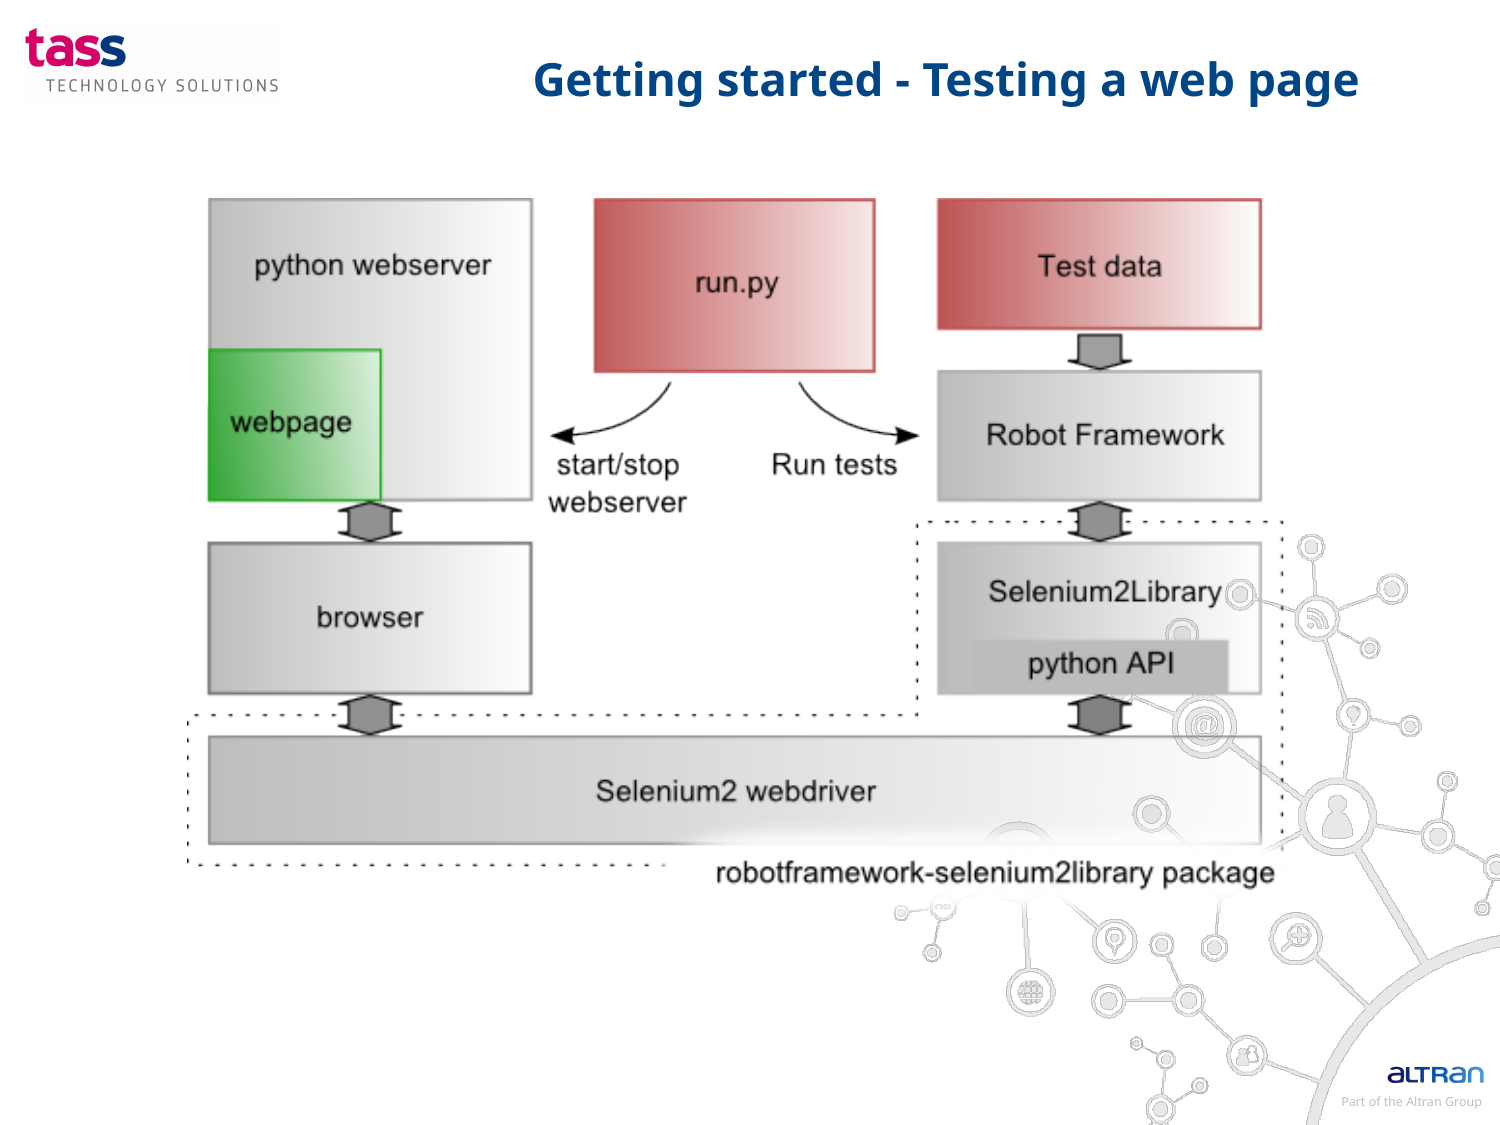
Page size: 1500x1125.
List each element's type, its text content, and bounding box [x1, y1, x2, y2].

title Getting started - Testing a web page [336, 30, 1375, 126]
picture [1385, 1064, 1485, 1087]
picture [187, 198, 1313, 1125]
picture [24, 24, 280, 102]
